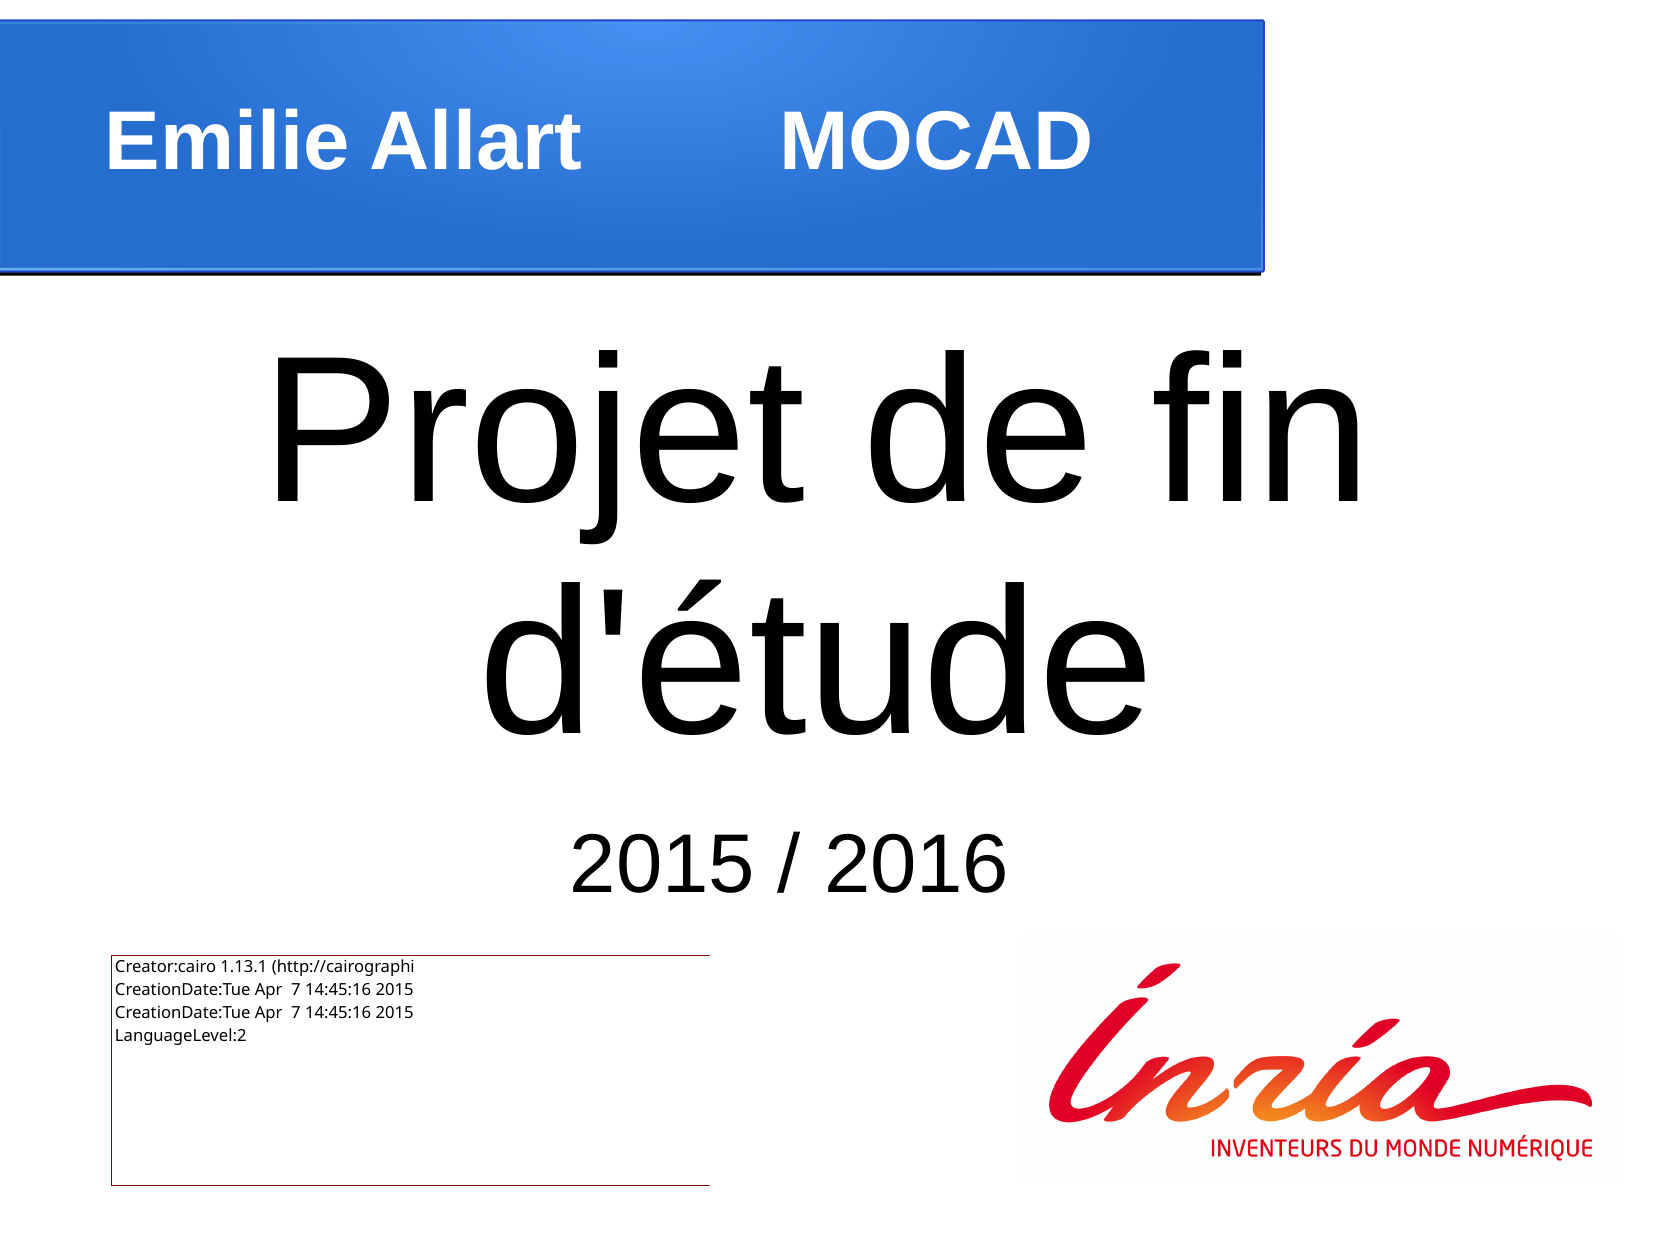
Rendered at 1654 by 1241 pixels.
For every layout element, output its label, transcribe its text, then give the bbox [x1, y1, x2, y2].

title Projet de fin d'étude [85, 312, 1548, 779]
picture [109, 953, 710, 1186]
text_box 2015 / 2016 [555, 810, 1096, 931]
picture [1020, 934, 1621, 1186]
text_box Emilie Allart MOCAD [90, 86, 1141, 196]
